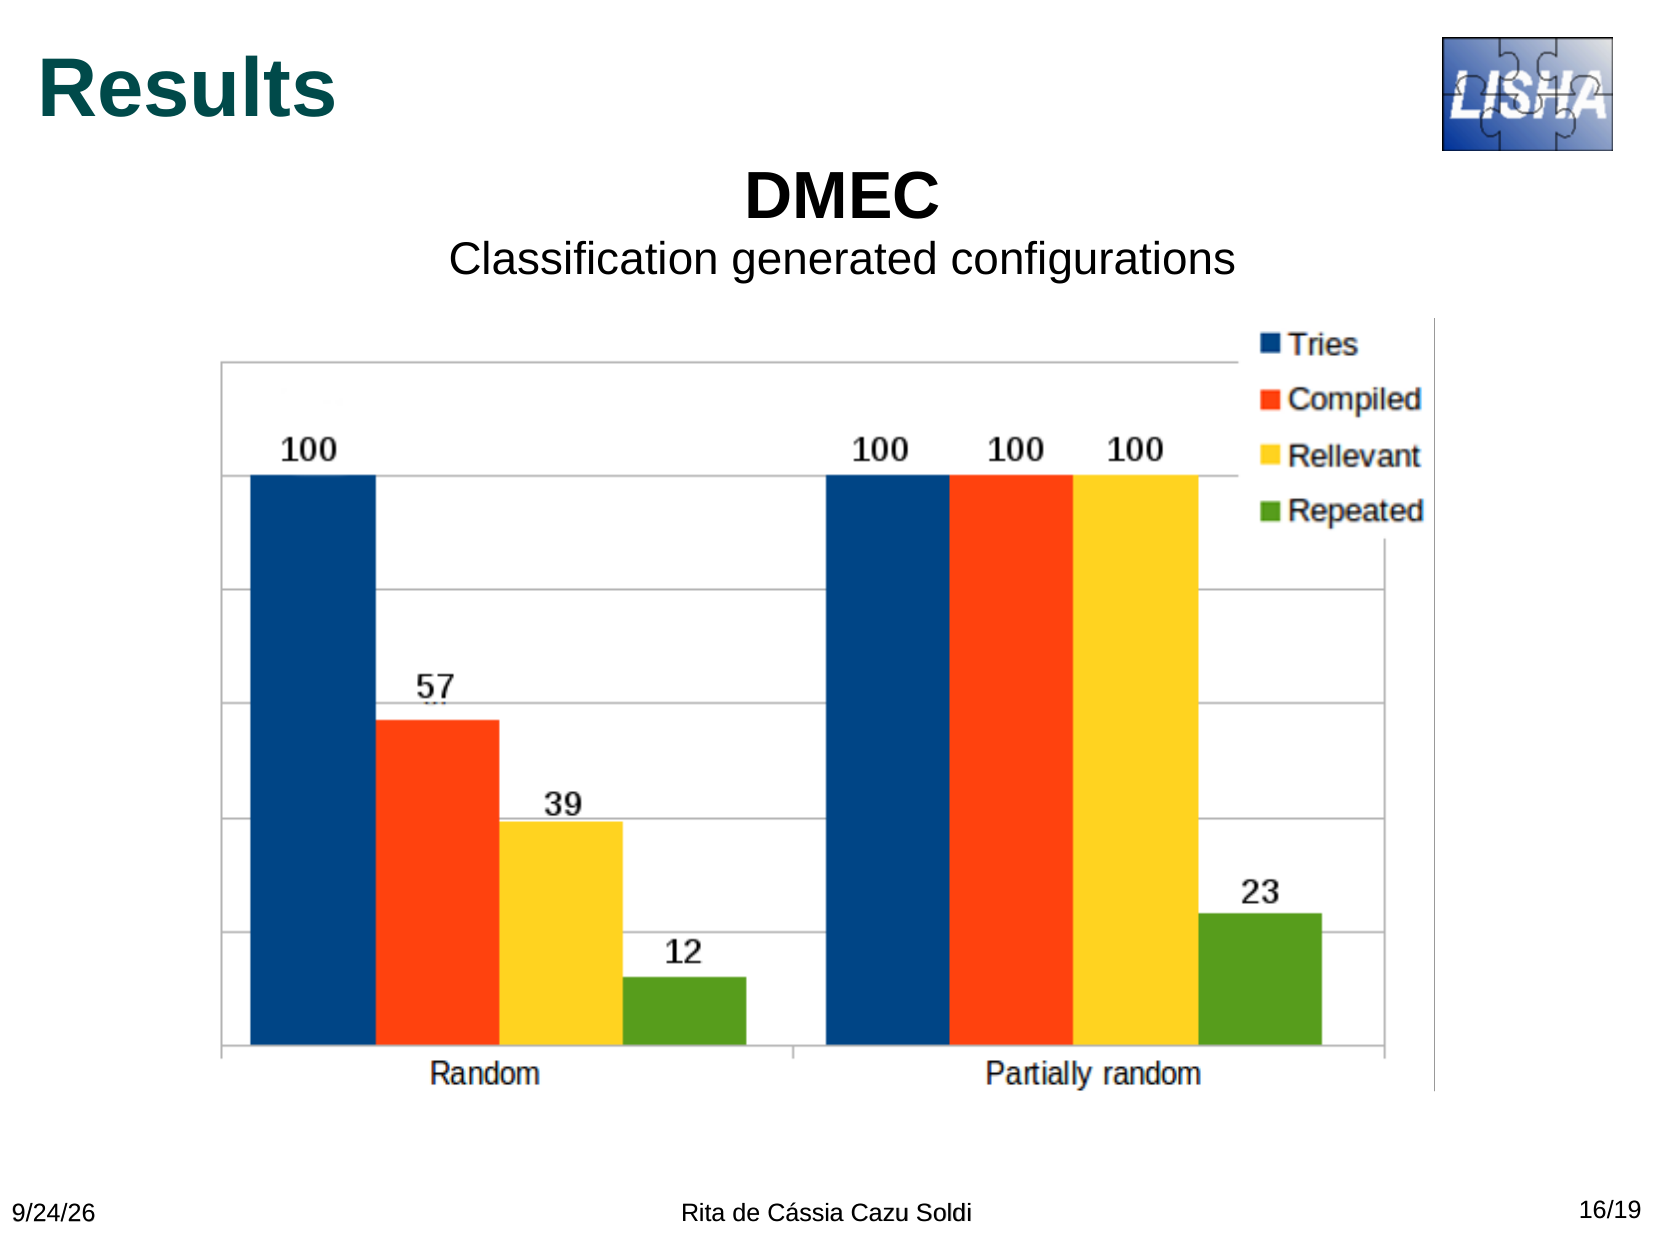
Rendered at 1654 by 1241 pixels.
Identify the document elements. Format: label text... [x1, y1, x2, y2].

picture [1442, 37, 1613, 151]
subtitle DMEC Classification generated configurations [37, 158, 1613, 392]
picture [219, 318, 1434, 1093]
title Results [37, 37, 1426, 151]
